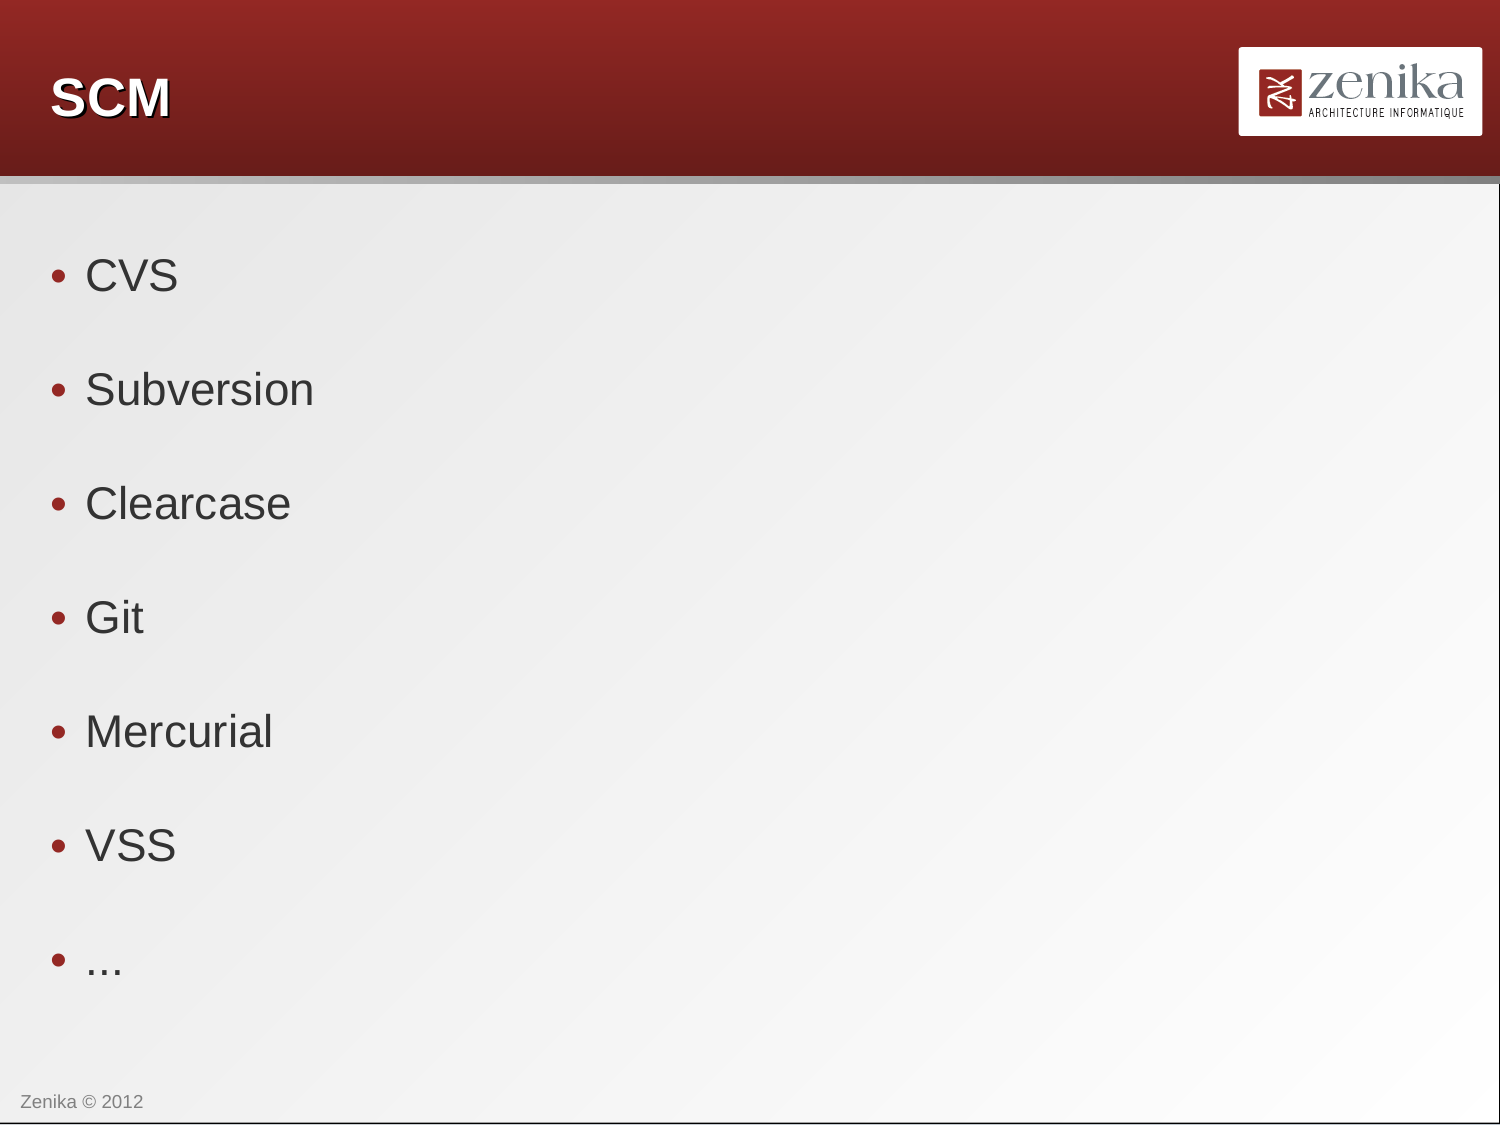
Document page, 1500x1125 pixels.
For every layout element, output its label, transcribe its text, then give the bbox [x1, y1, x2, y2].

title SCM [50, 15, 1206, 180]
list CVS Subversion Clearcase Git Mercurial VSS ... [50, 250, 1435, 1064]
picture [1257, 58, 1464, 125]
